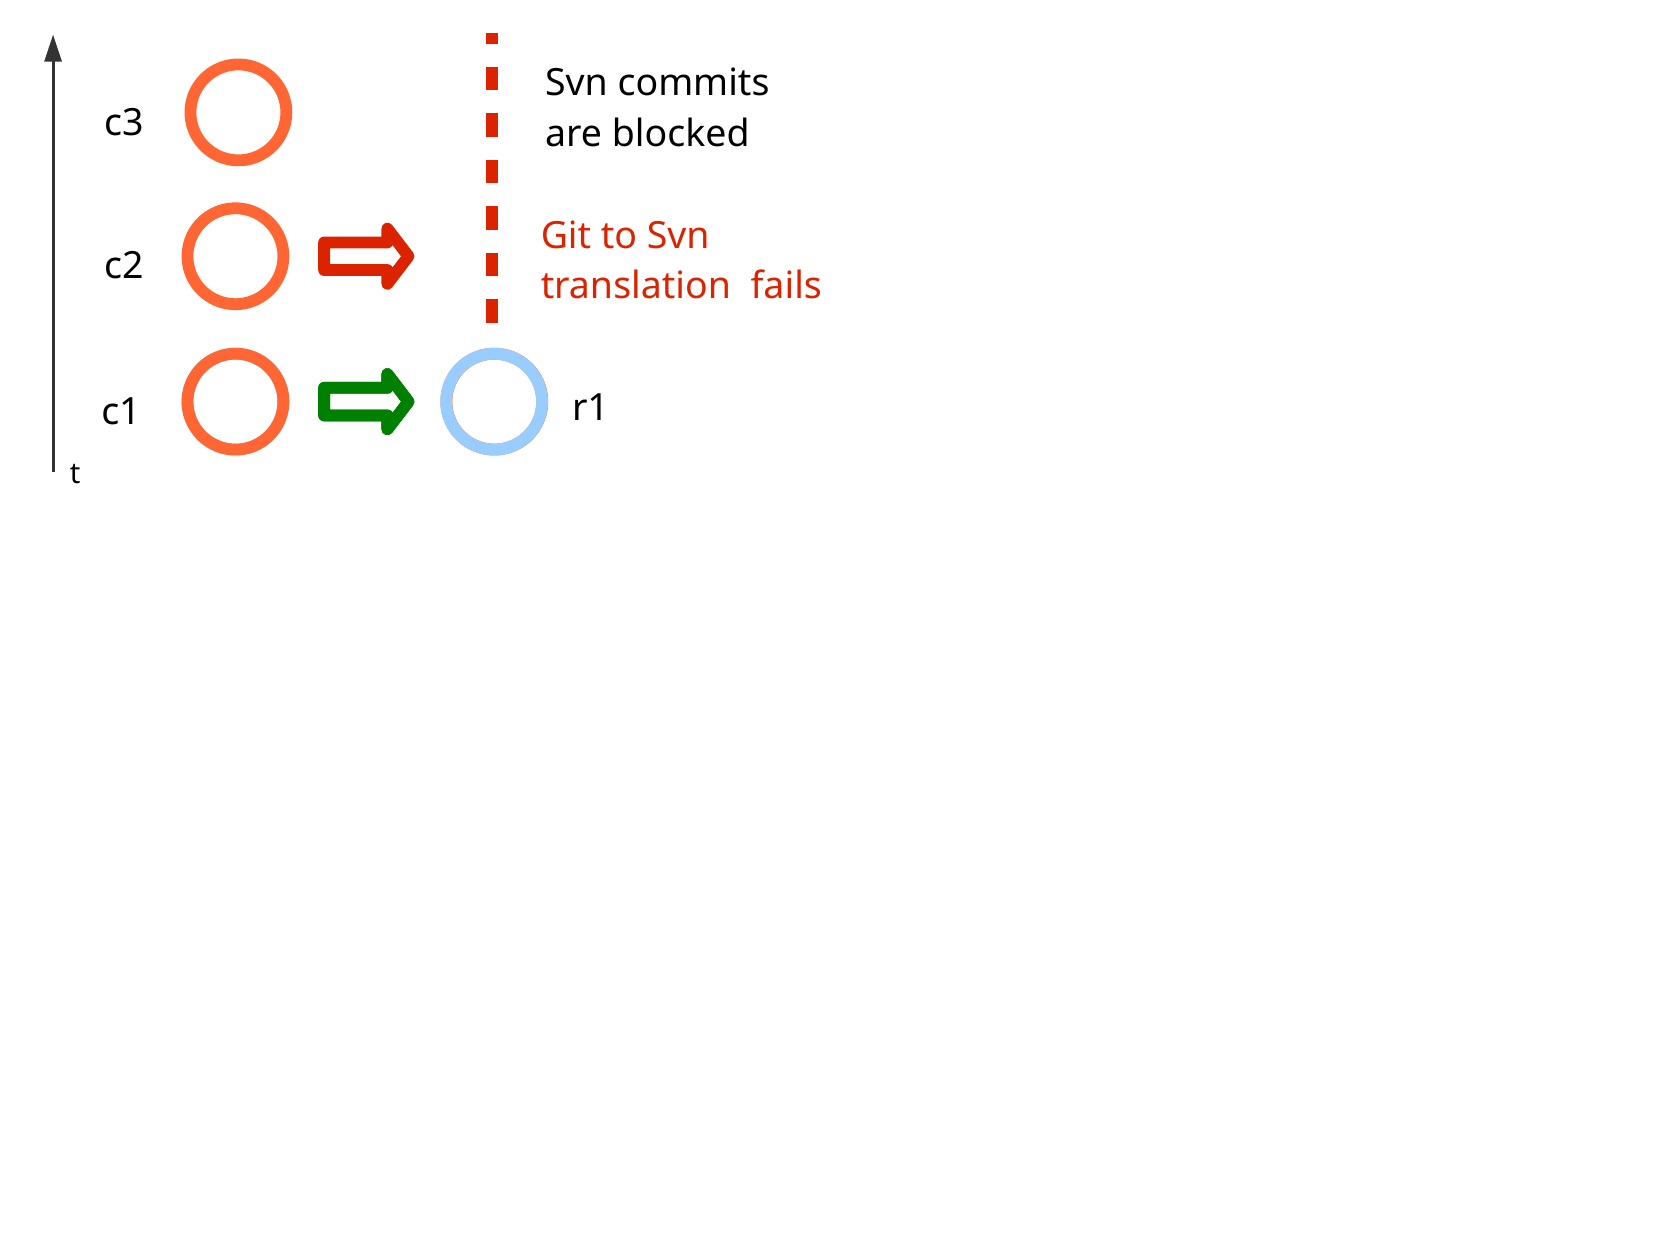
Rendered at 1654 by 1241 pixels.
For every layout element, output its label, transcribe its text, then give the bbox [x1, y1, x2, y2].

text_box c3 [89, 87, 164, 146]
text_box Git to Svn translation fails [526, 200, 845, 303]
text_box t [55, 444, 96, 494]
text_box c1 [86, 376, 161, 436]
text_box r1 [557, 373, 626, 432]
text_box Svn commits are blocked [530, 48, 793, 150]
text_box c2 [89, 231, 164, 290]
